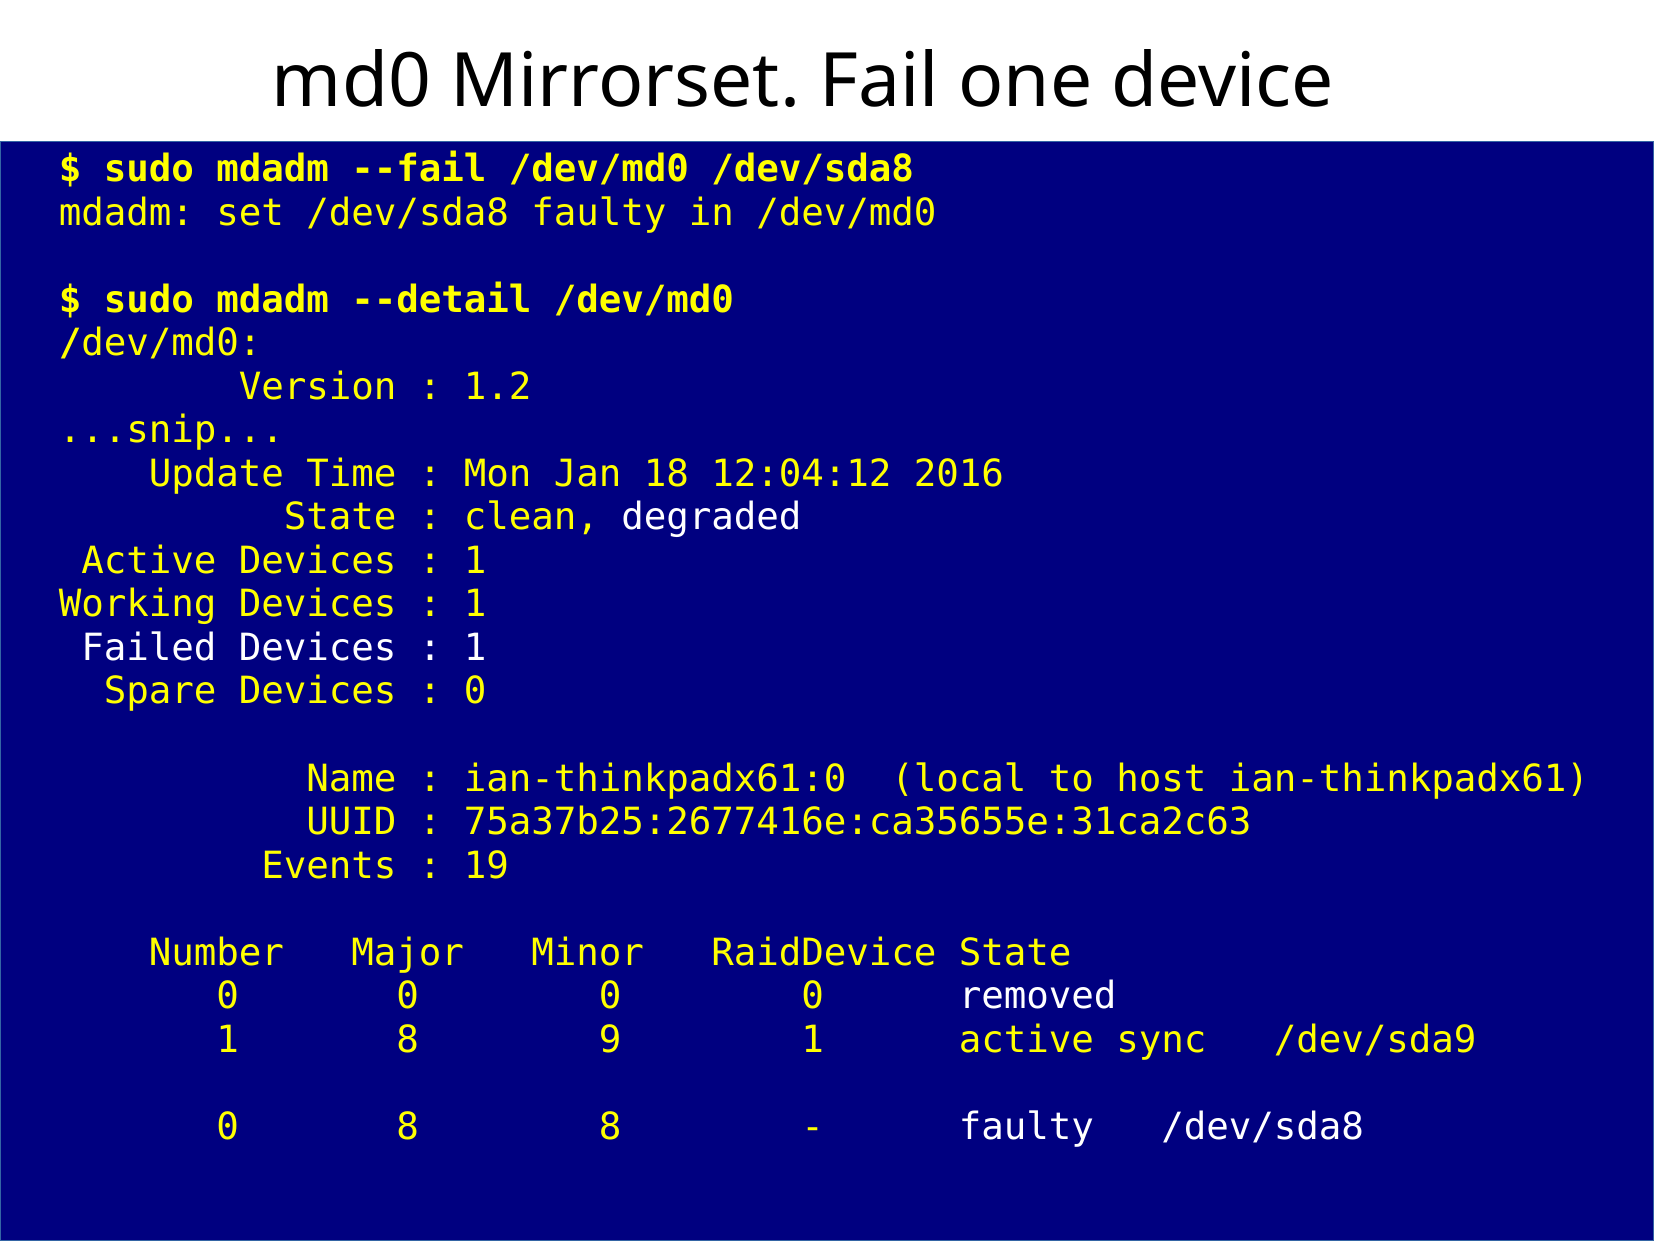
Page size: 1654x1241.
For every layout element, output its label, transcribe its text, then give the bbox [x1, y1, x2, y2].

title md0 Mirrorset. Fail one device [59, 36, 1548, 119]
text_box $ sudo mdadm --fail /dev/md0 /dev/sda8 mdadm: set /dev/sda8 faulty in /dev/md0 $ sudo mdadm --detail /dev/md0 /dev/md0: Version : 1.2 ...snip... Update Time : Mon Jan 18 12:04:12 2016 State : clean, degraded Active Devices : 1 Working Devices : 1 Failed Devices : 1 Spare Devices : 0 Name : ian-thinkpadx61:0 (local to host ian-thinkpadx61) UUID : 75a37b25:2677416e:ca35655e:31ca2c63 Events : 19 Number Major Minor RaidDevice State 0 0 0 0 removed 1 8 9 1 active sync /dev/sda9 0 8 8 - faulty /dev/sda8 [0, 141, 1654, 1241]
